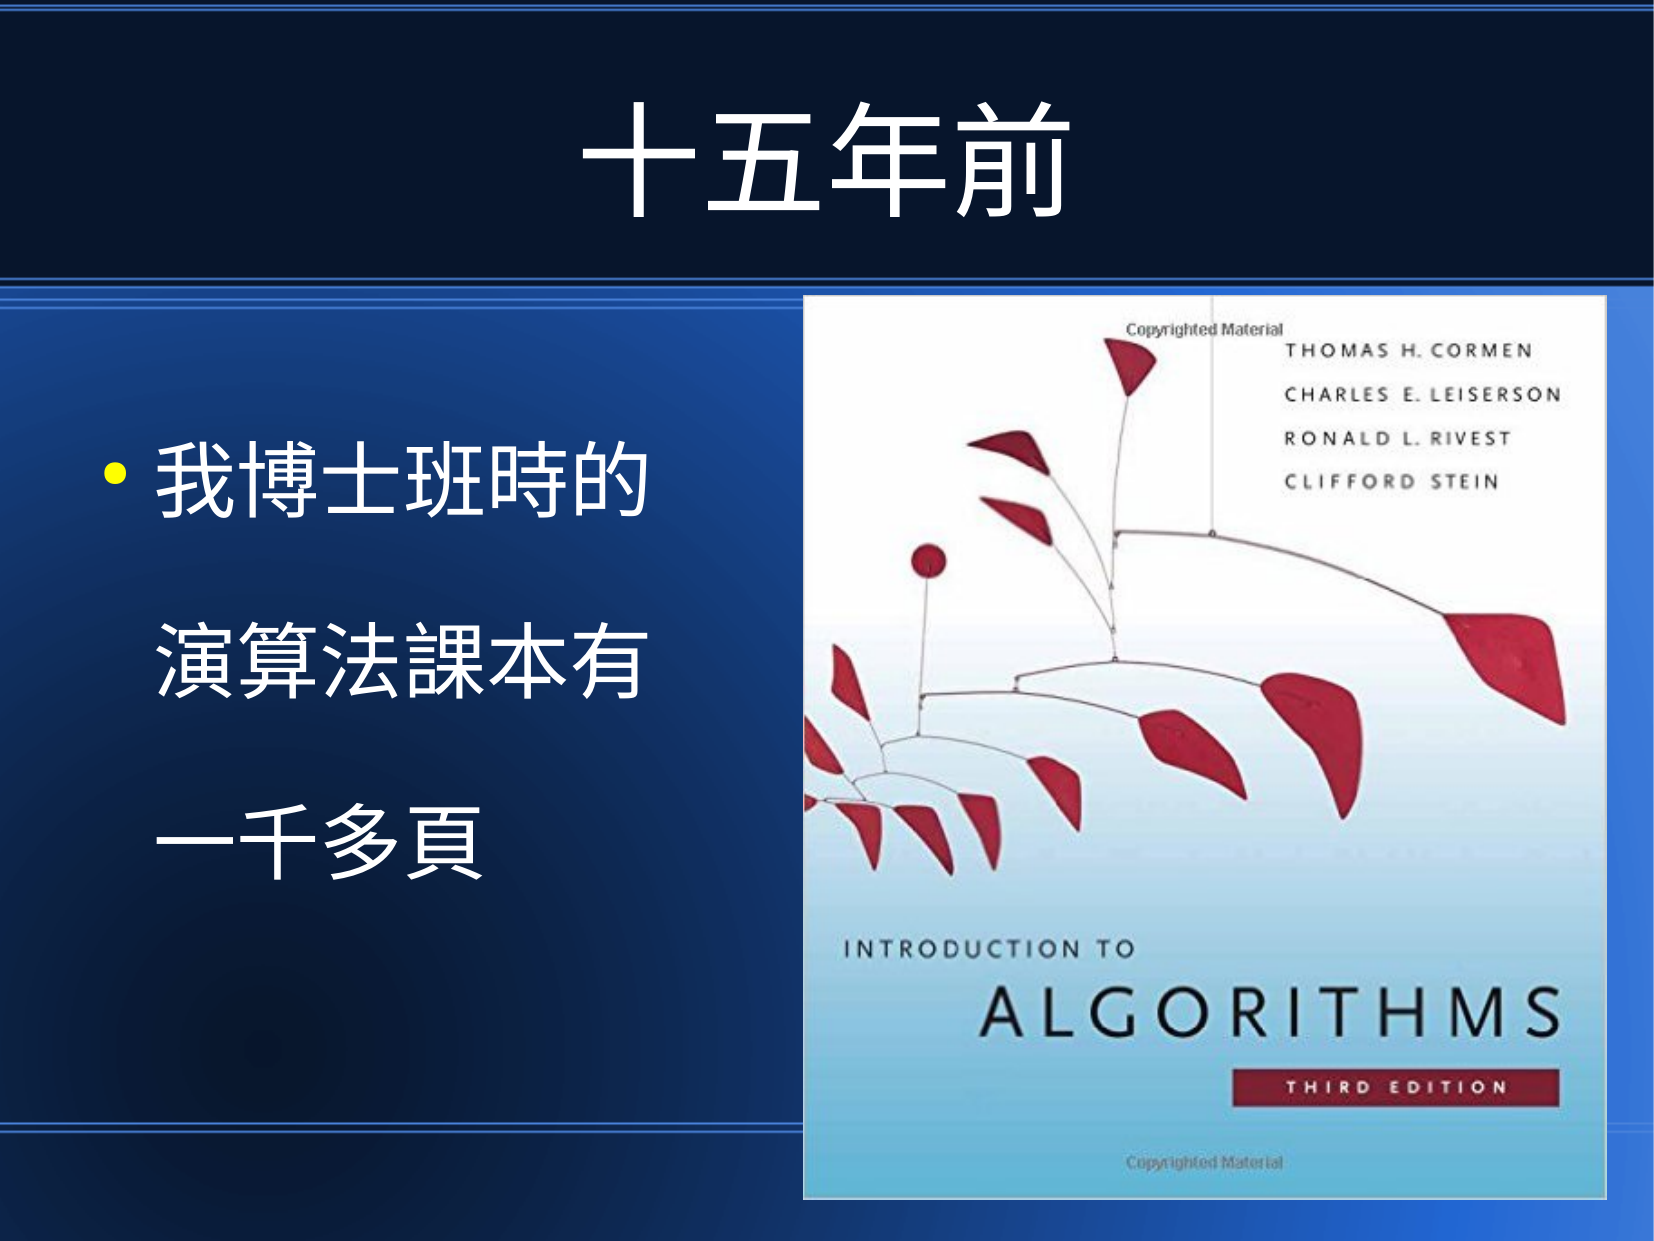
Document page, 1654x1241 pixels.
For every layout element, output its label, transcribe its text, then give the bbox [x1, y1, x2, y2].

list 我博士班時的 演算法課本有 一千多頁 [82, 355, 1571, 1241]
title 十五年前 [82, 49, 1571, 257]
picture [0, 0, 1654, 1241]
